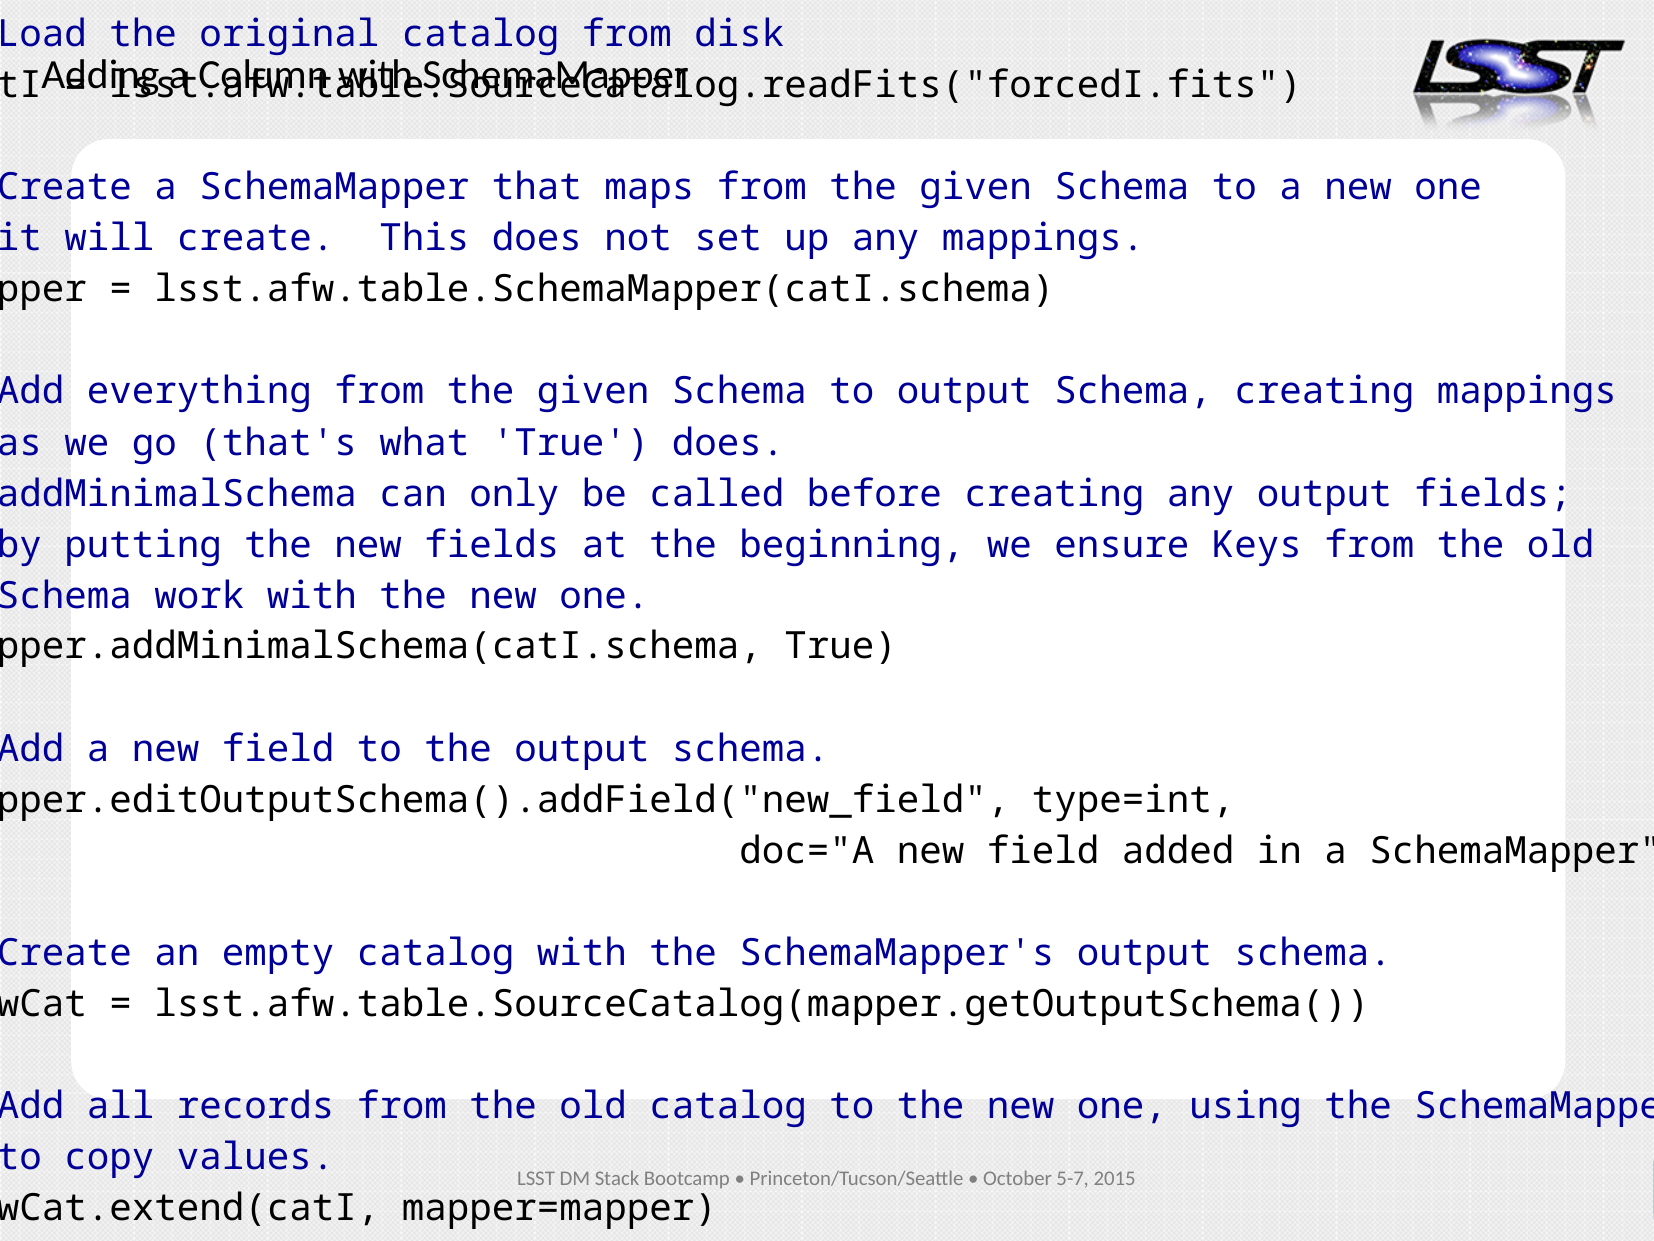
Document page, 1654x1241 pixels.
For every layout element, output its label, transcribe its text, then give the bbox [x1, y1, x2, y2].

picture [2, 794, 14, 810]
picture [0, 591, 13, 605]
text_box # Load the original catalog from disk catI = lsst.afw.table.SourceCatalog.readFits("forcedI.fits") # Create a SchemaMapper that maps from the given Schema to a new one # it will create. This does not set up any mappings. mapper = lsst.afw.table.SchemaMapper(catI.schema) # Add everything from the given Schema to output Schema, creating mappings # as we go (that's what 'True') does. # addMinimalSchema can only be called before creating any output fields; # by putting the new fields at the beginning, we ensure Keys from the old # Schema work with the new one. mapper.addMinimalSchema(catI.schema, True) # Add a new field to the output schema. mapper.editOutputSchema().addField("new_field", type=int, doc="A new field added in a SchemaMapper") # Create an empty catalog with the SchemaMapper's output schema. newCat = lsst.afw.table.SourceCatalog(mapper.getOutputSchema()) # Add all records from the old catalog to the new one, using the SchemaMapper # to copy values. newCat.extend(catI, mapper=mapper) [71, 139, 1566, 1100]
picture [1645, 1100, 1654, 1106]
picture [1645, 1109, 1654, 1116]
picture [2, 640, 14, 656]
picture [2, 496, 13, 504]
picture [0, 488, 13, 496]
picture [2, 445, 13, 453]
picture [4, 381, 11, 392]
picture [4, 739, 11, 750]
picture [0, 0, 1654, 1241]
picture [4, 1096, 11, 1107]
picture [0, 437, 13, 445]
picture [2, 283, 14, 299]
picture [0, 232, 6, 248]
picture [2, 539, 14, 555]
title Adding a Column with SchemaMapper [41, 27, 1161, 129]
